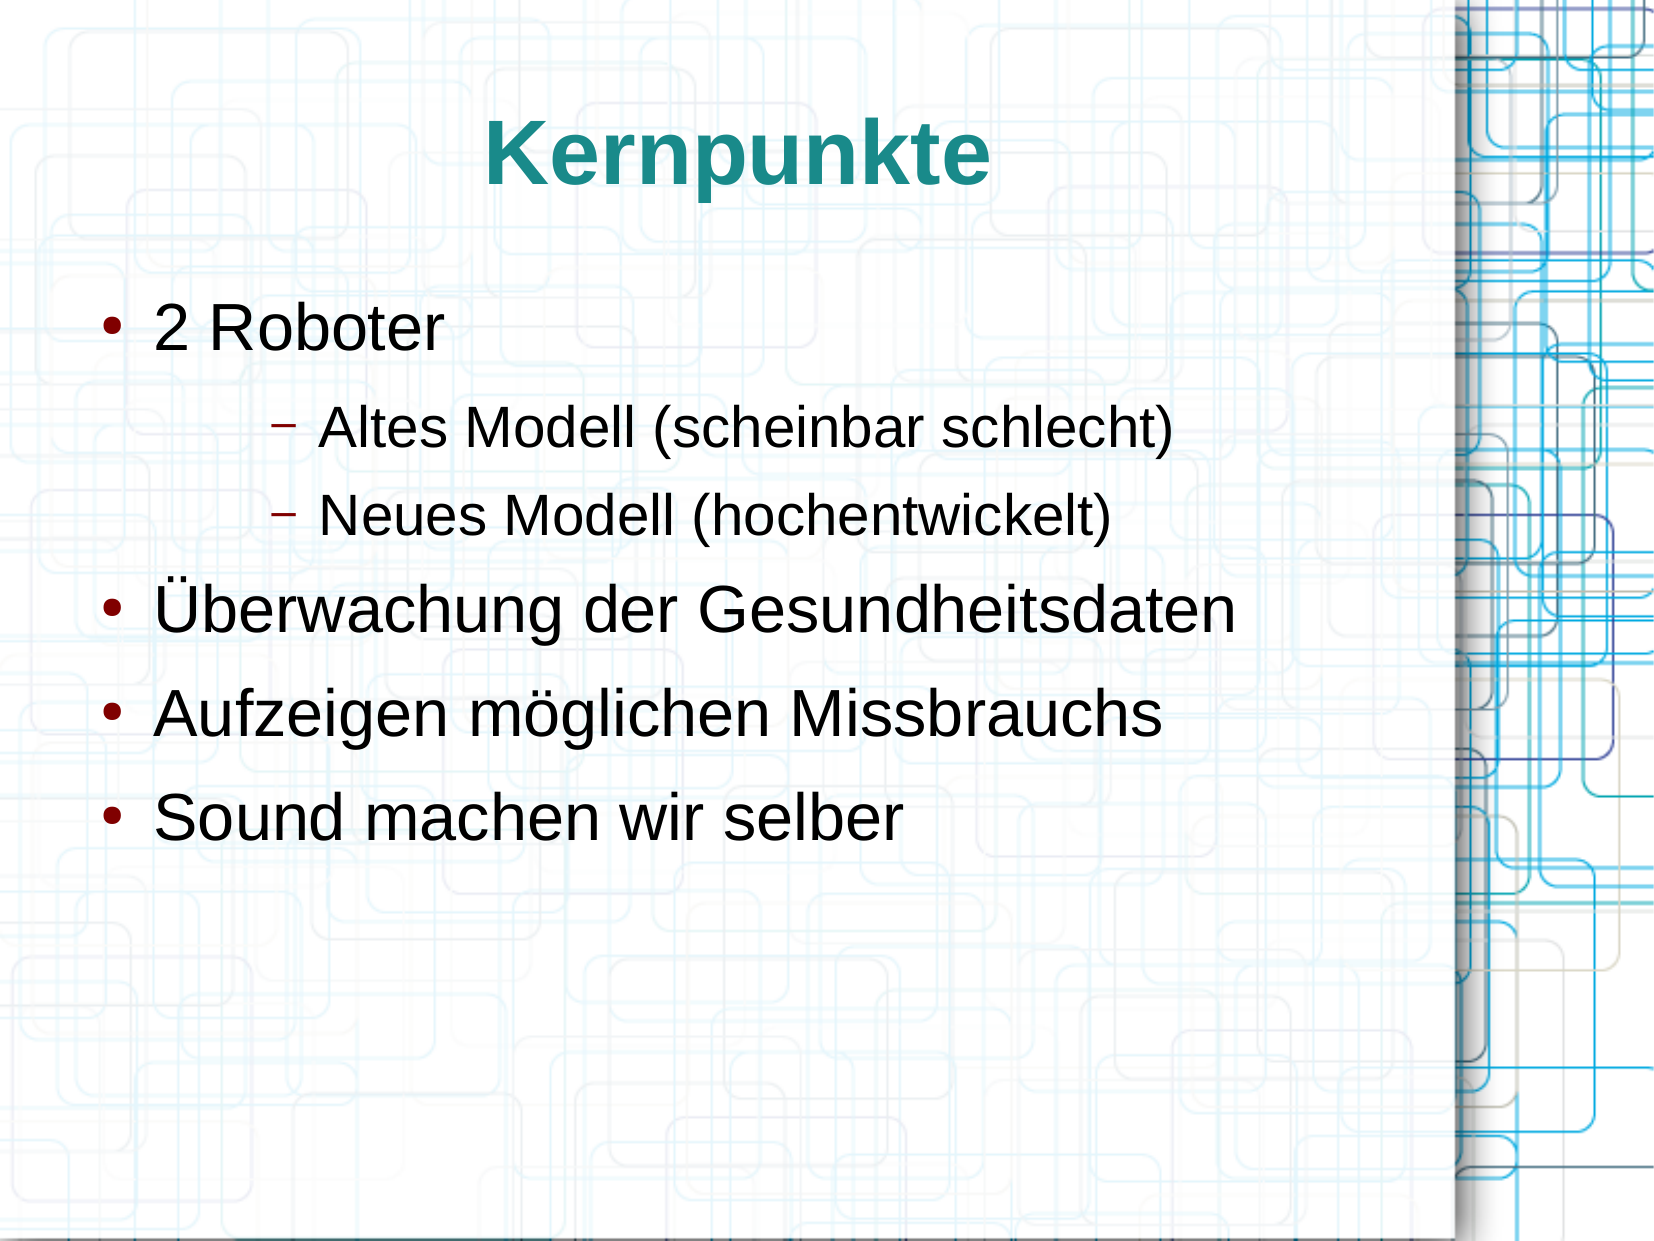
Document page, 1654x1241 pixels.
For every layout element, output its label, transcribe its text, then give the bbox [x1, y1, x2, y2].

picture [0, 0, 1654, 1241]
title Kernpunkte [59, 49, 1418, 257]
list 2 Roboter Altes Modell (scheinbar schlecht) Neues Modell (hochentwickelt) Überwachung der Gesundheitsdaten Aufzeigen möglichen Missbrauchs Sound machen wir selber [82, 290, 1418, 1094]
